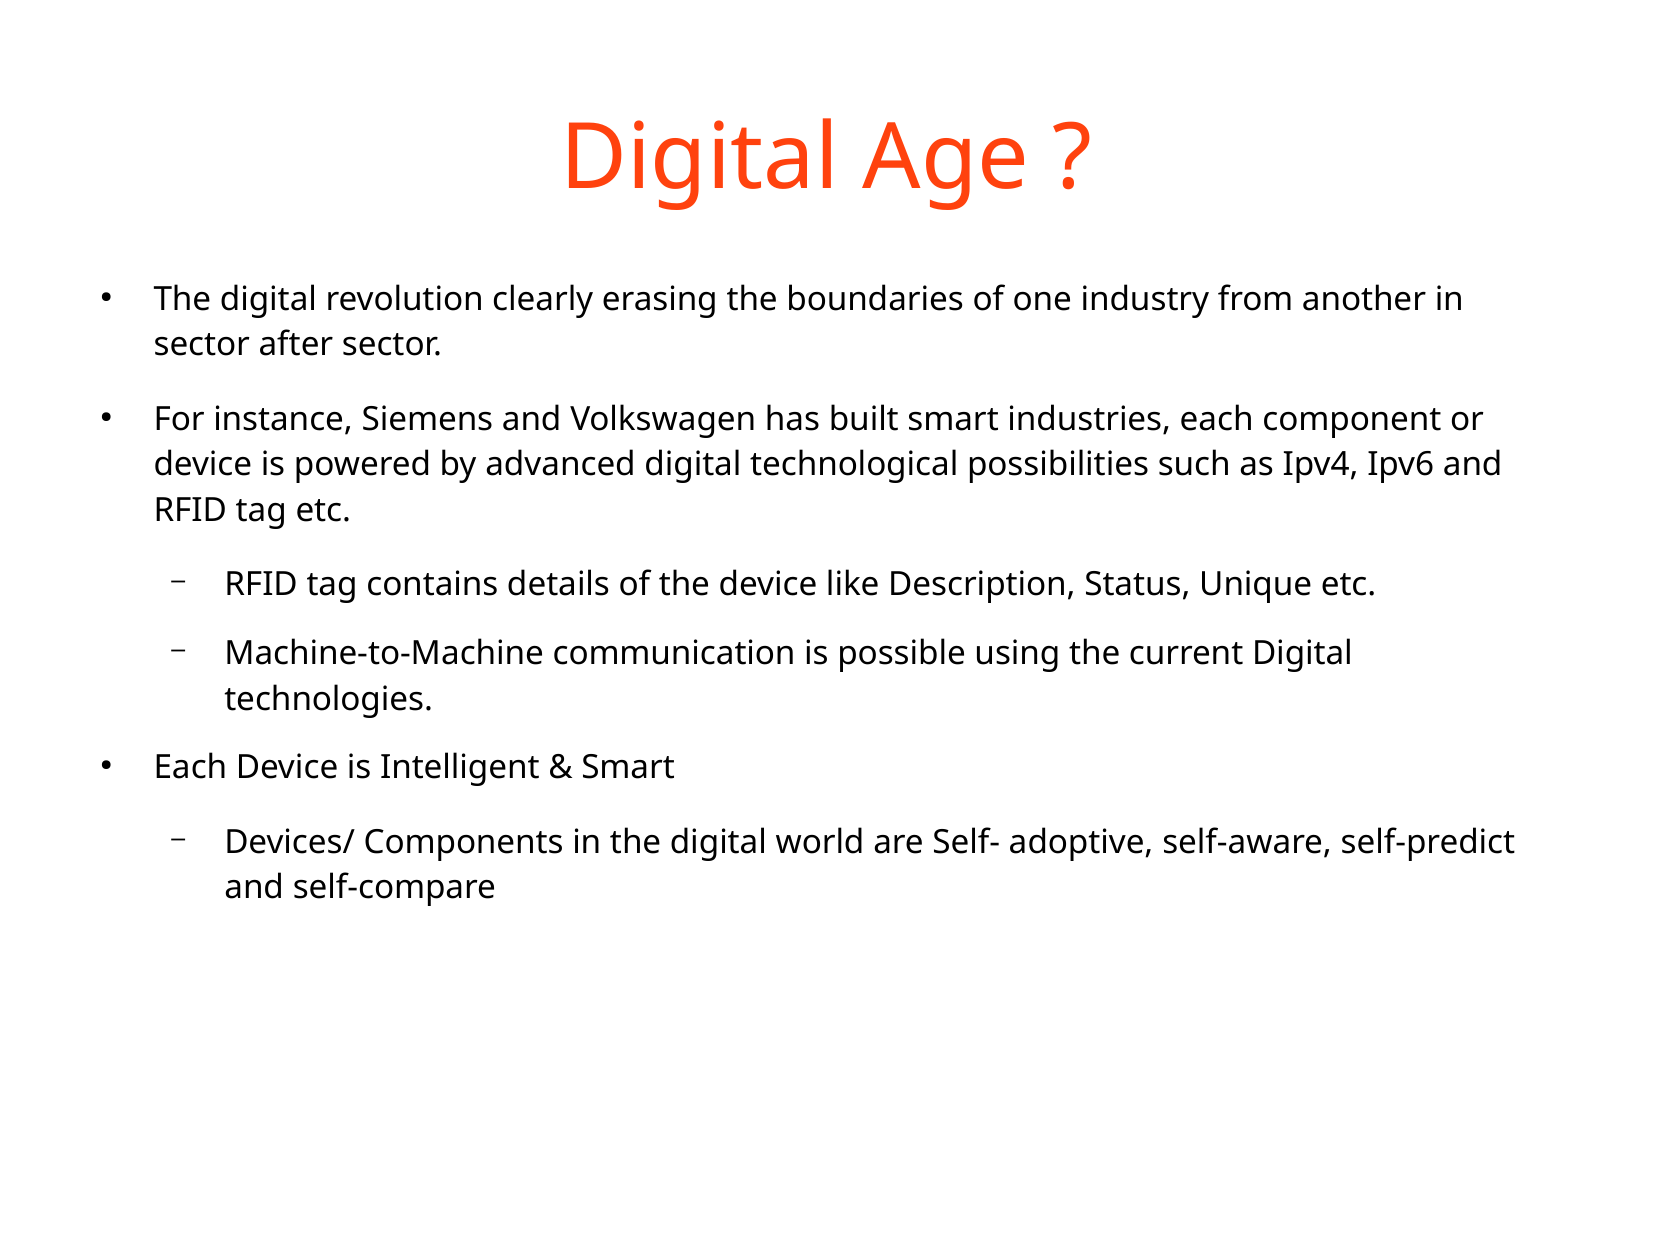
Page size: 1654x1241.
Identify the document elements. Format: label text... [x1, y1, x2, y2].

list The digital revolution clearly erasing the boundaries of one industry from another in sector after sector. For instance, Siemens and Volkswagen has built smart industries, each component or device is powered by advanced digital technological possibilities such as Ipv4, Ipv6 and RFID tag etc. RFID tag contains details of the device like Description, Status, Unique etc. Machine-to-Machine communication is possible using the current Digital technologies. Each Device is Intelligent & Smart Devices/ Components in the digital world are Self- adoptive, self-aware, self-predict and self-compare [82, 275, 1561, 1126]
title Digital Age ? [82, 49, 1571, 257]
